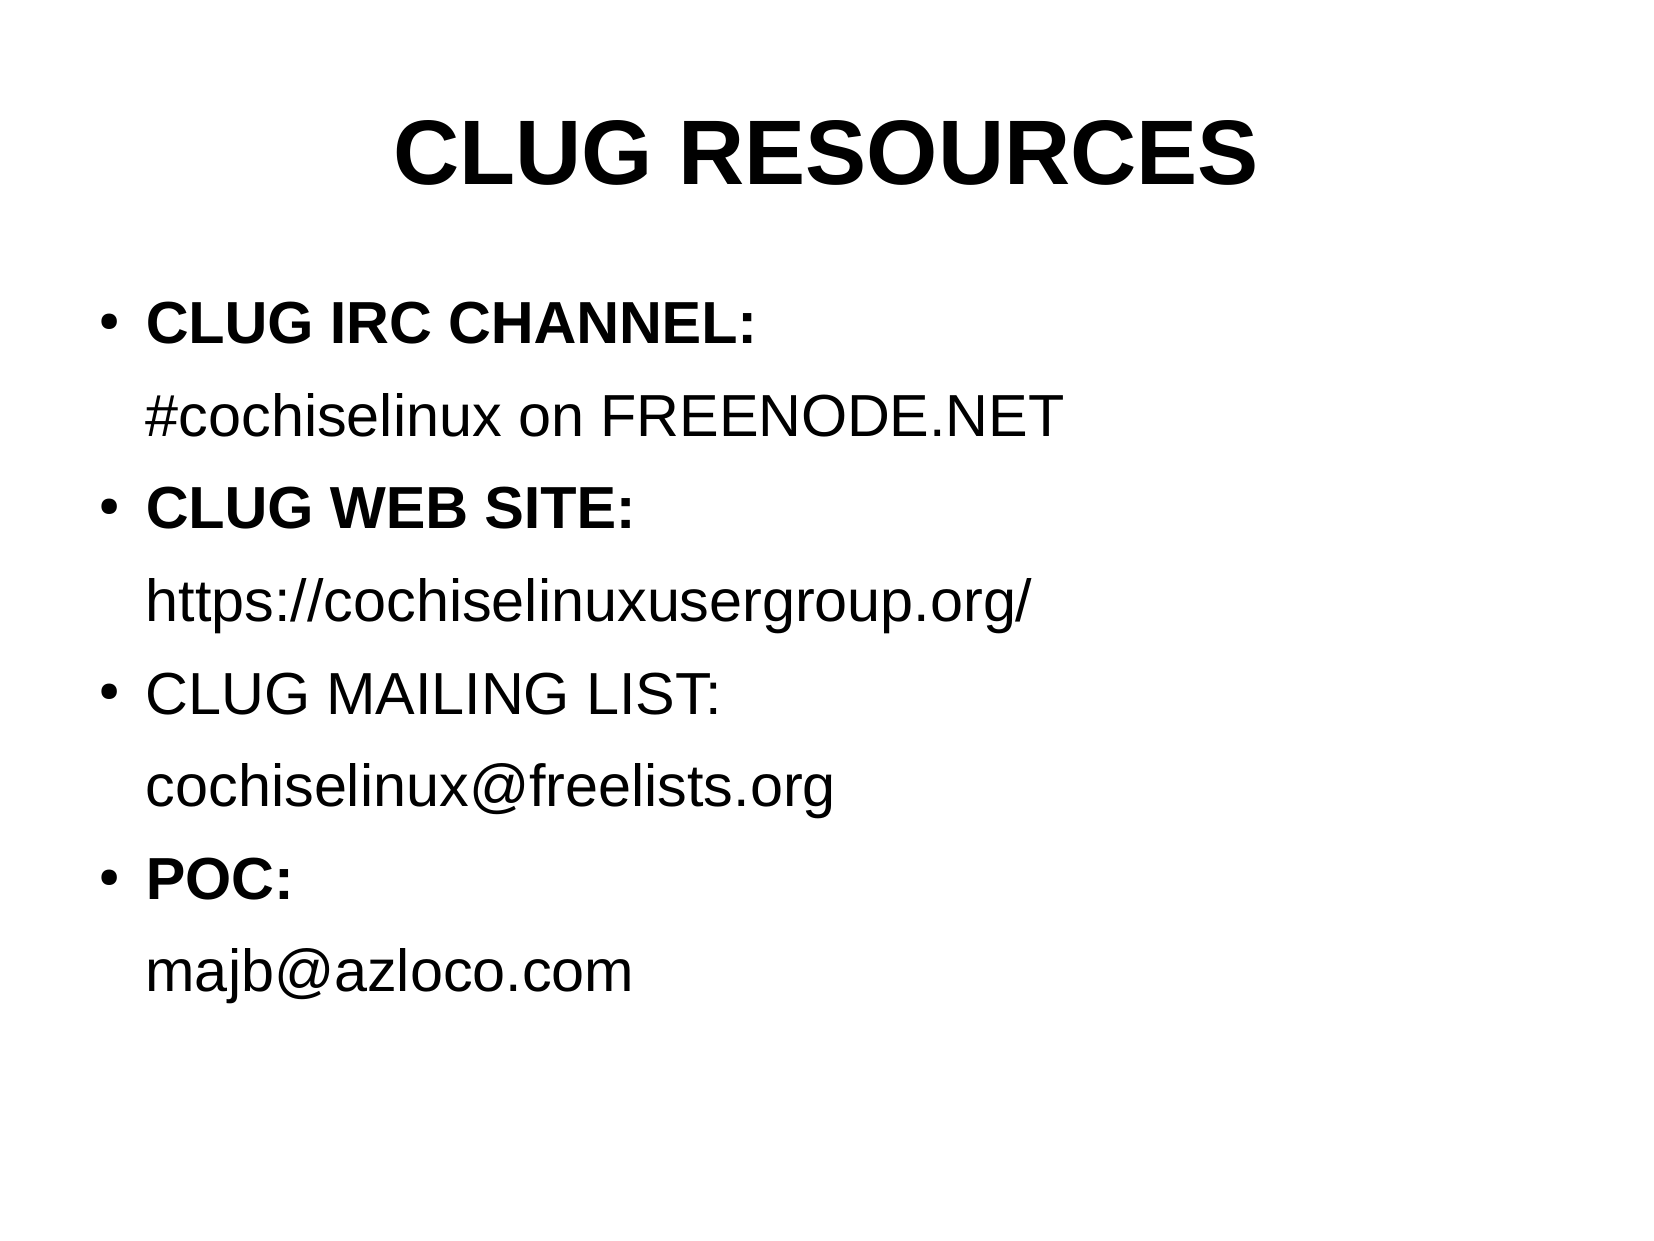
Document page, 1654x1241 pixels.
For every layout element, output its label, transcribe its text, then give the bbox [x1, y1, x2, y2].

title CLUG RESOURCES [82, 49, 1571, 257]
list CLUG IRC CHANNEL: #cochiselinux on FREENODE.NET CLUG WEB SITE: https://cochiselinuxusergroup.org/ CLUG MAILING LIST: cochiselinux@freelists.org POC: majb@azloco.com [82, 290, 1571, 1010]
